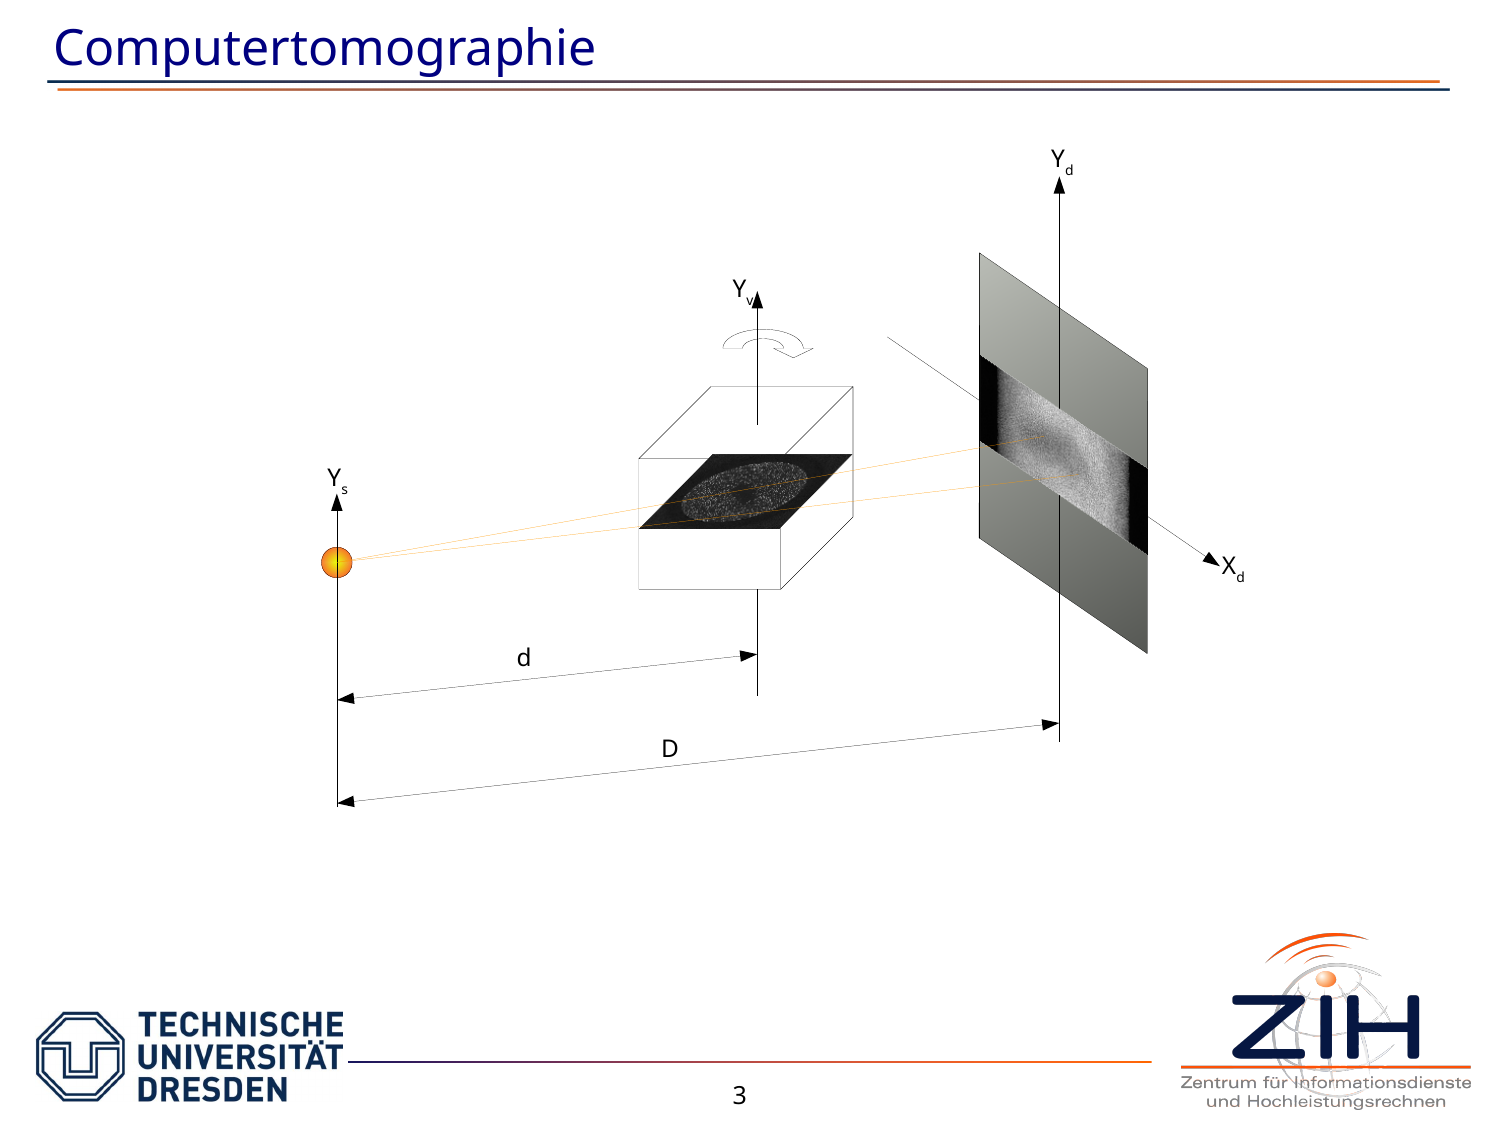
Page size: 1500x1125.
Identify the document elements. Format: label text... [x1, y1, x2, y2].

picture [47, 80, 1450, 91]
chart [135, 95, 1325, 929]
picture [1181, 933, 1471, 1110]
title Computertomographie [53, 12, 1453, 81]
picture [35, 1011, 343, 1102]
